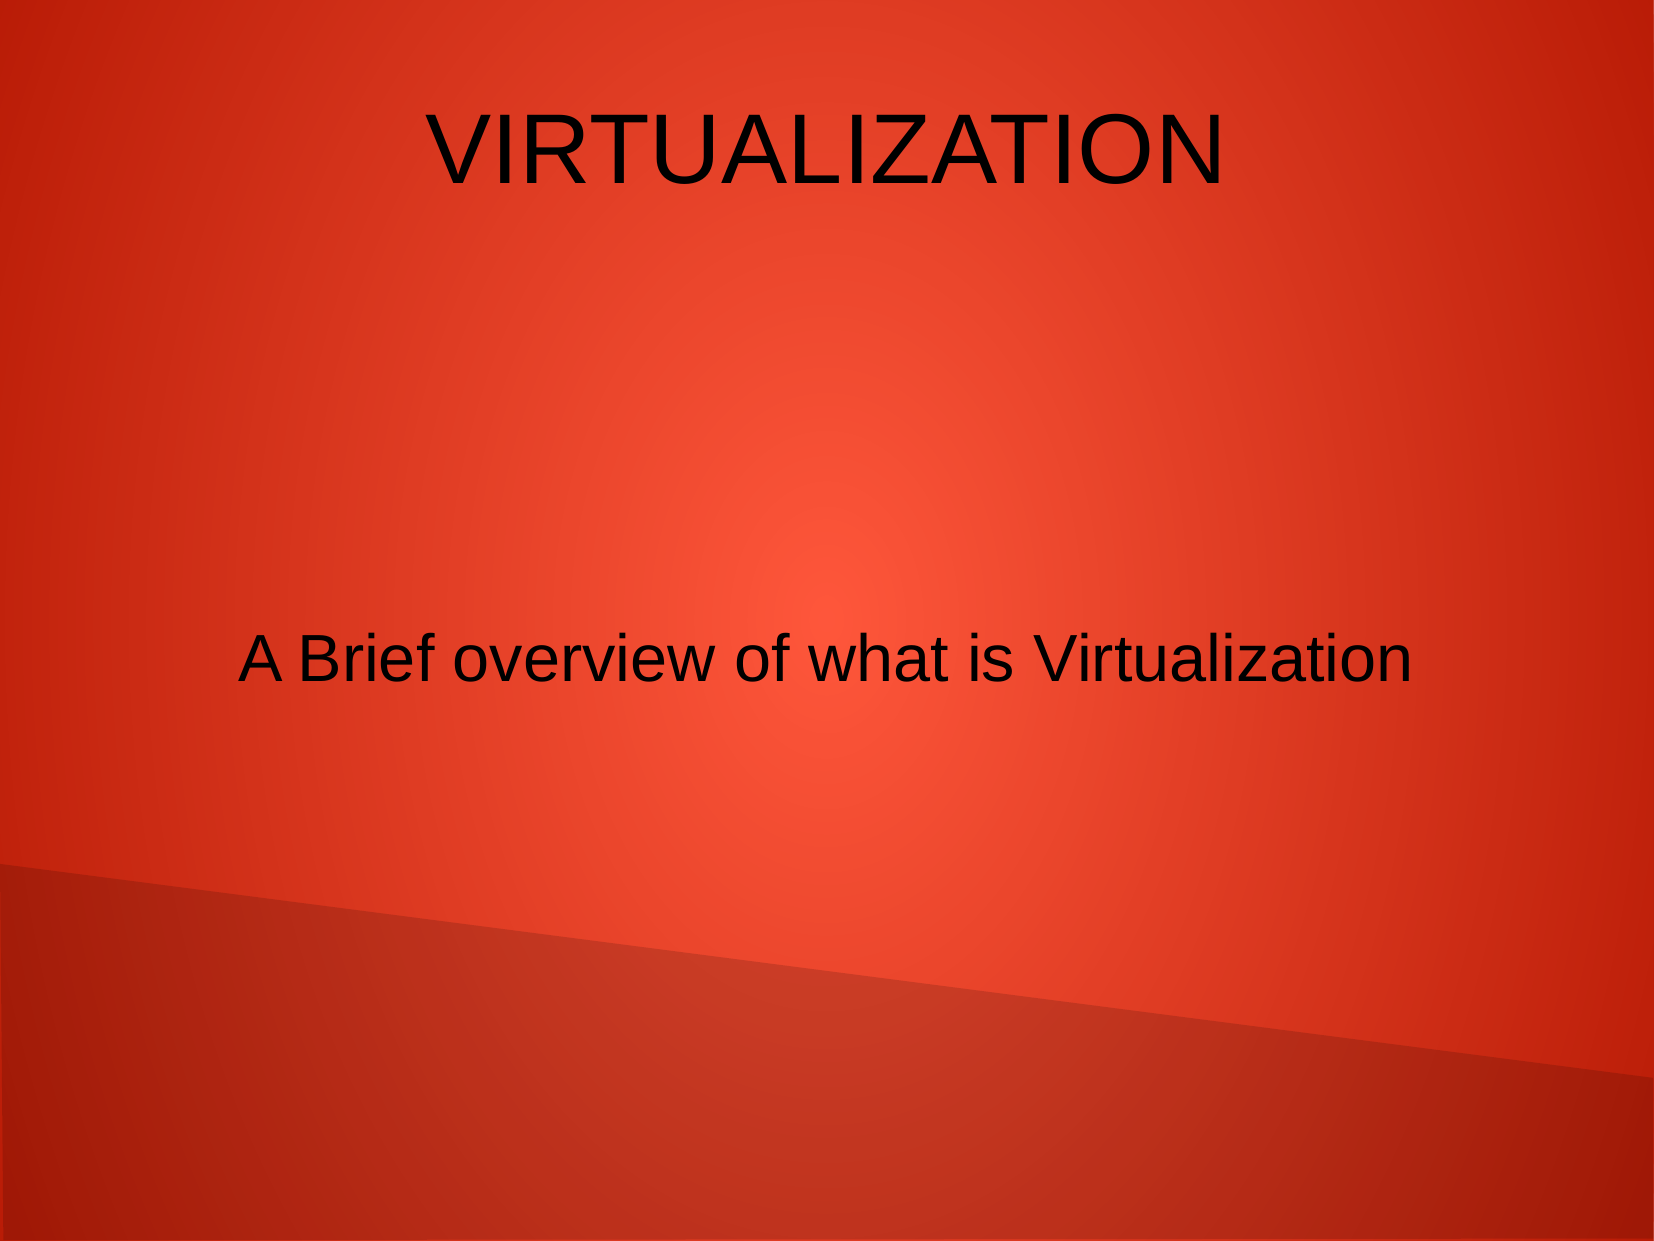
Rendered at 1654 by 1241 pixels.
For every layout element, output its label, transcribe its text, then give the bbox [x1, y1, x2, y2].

subtitle A Brief overview of what is Virtualization [82, 299, 1571, 1019]
title VIRTUALIZATION [82, 47, 1571, 252]
